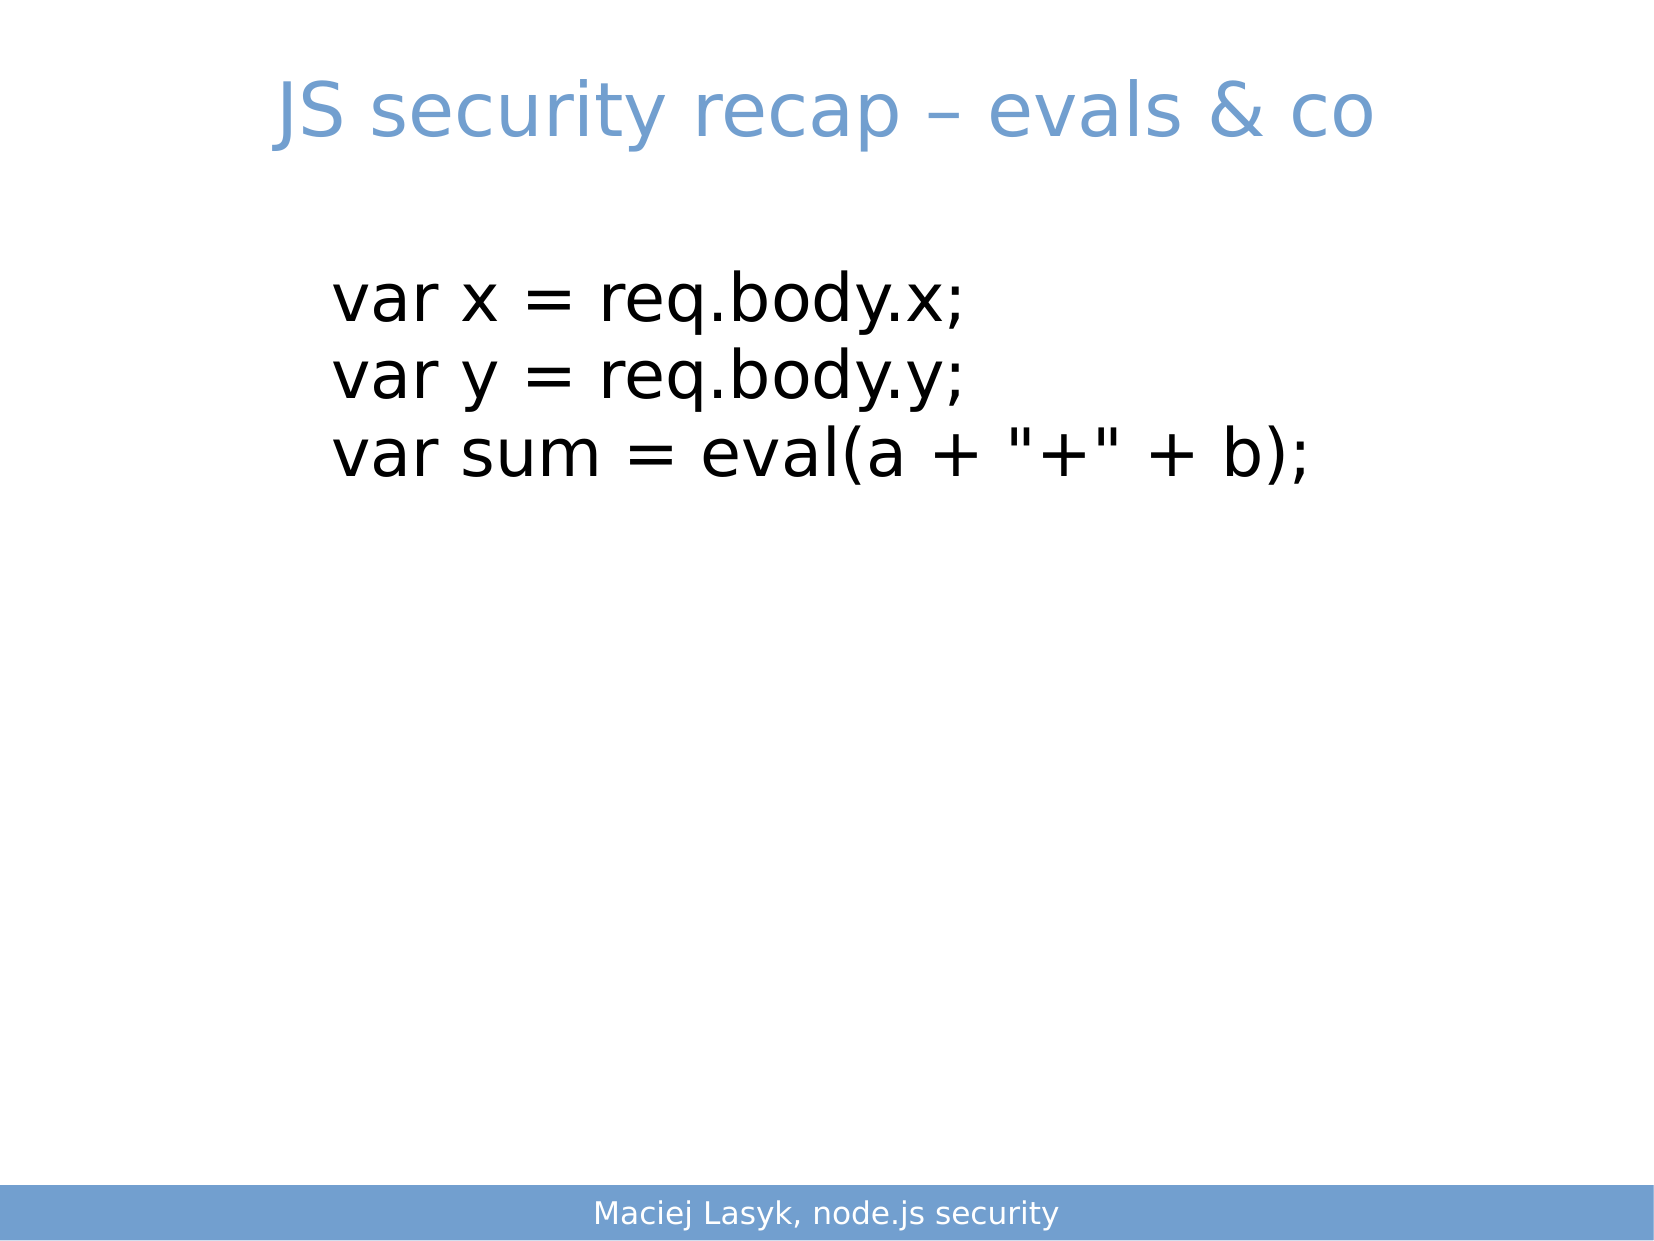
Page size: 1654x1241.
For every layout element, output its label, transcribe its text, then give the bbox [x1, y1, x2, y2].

text_box JS security recap – evals & co [261, 60, 1393, 163]
text_box [0, 1185, 1654, 1241]
text_box Maciej Lasyk, node.js security [578, 1188, 1076, 1240]
text_box var x = req.body.x; var y = req.body.y; var sum = eval(a + "+" + b); [316, 251, 1337, 500]
